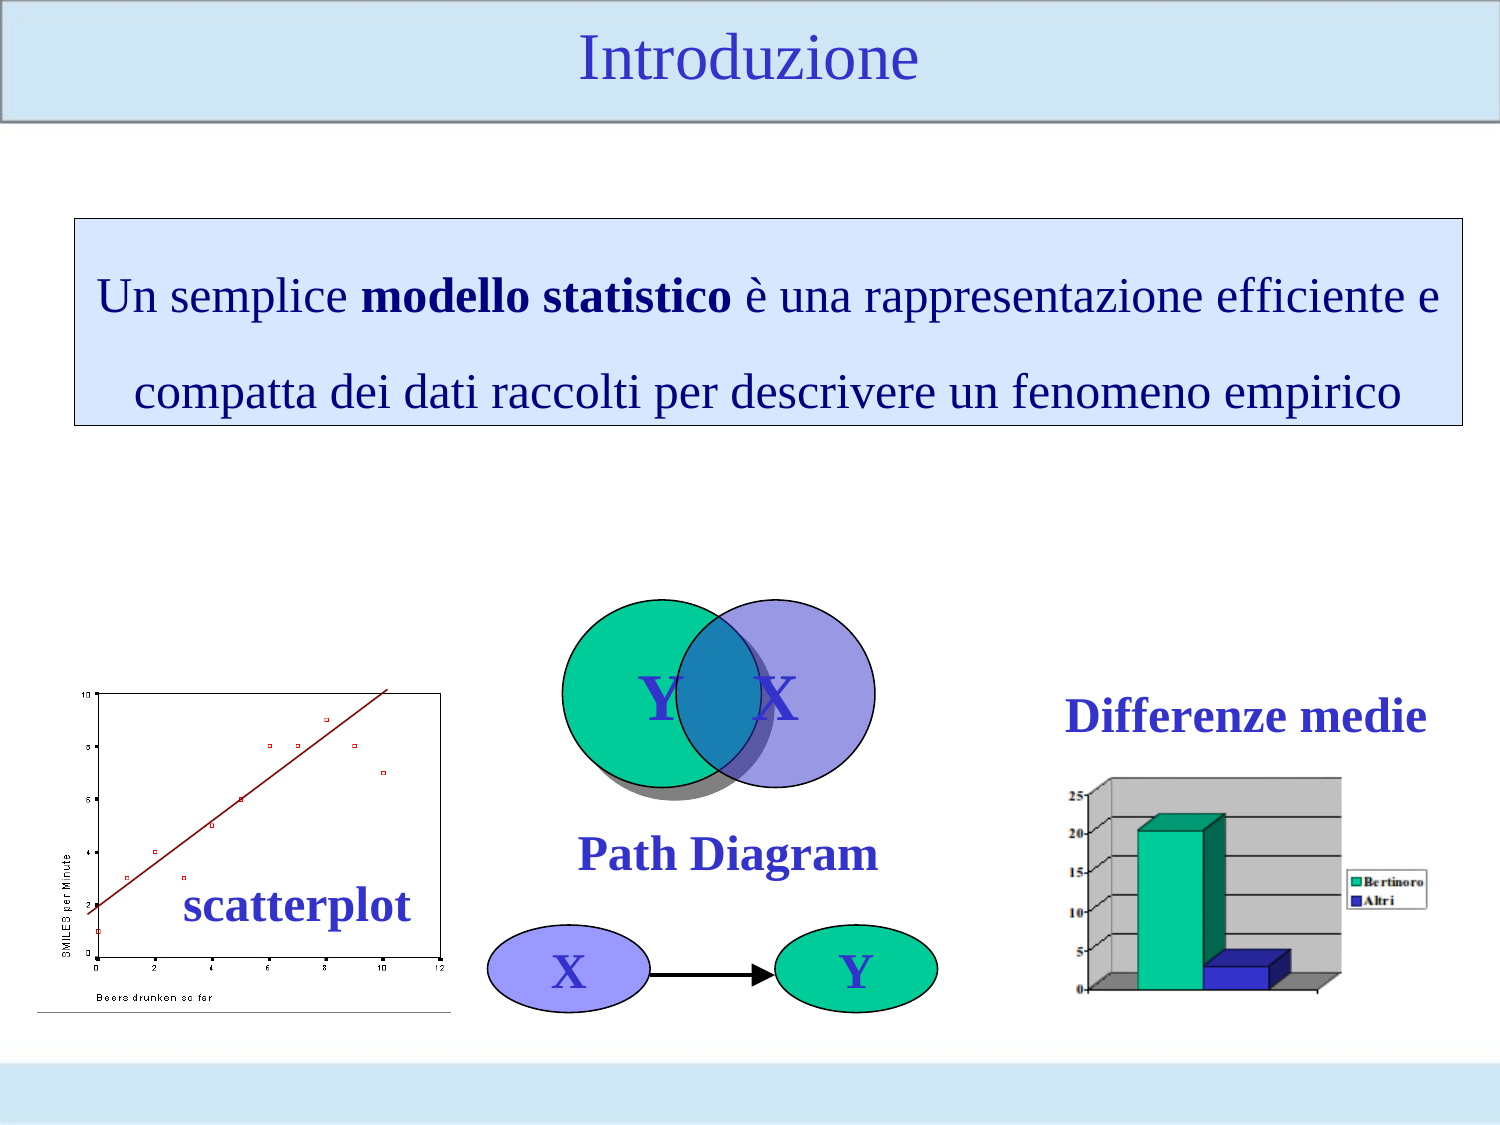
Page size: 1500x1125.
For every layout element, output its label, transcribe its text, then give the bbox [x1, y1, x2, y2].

text_box Y [774, 924, 938, 1013]
text_box X [676, 599, 875, 788]
text_box Differenze medie [1049, 674, 1443, 751]
text_box Path Diagram [562, 812, 894, 888]
picture [0, 0, 1500, 1125]
title Introduzione [112, 0, 1388, 147]
text_box scatterplot [168, 864, 427, 940]
text_box Un semplice modello statistico è una rappresentazione efficiente e compatta dei dati raccolti per descrivere un fenomeno empirico [74, 218, 1463, 426]
text_box Y [562, 599, 719, 788]
text_box X [487, 924, 651, 1013]
